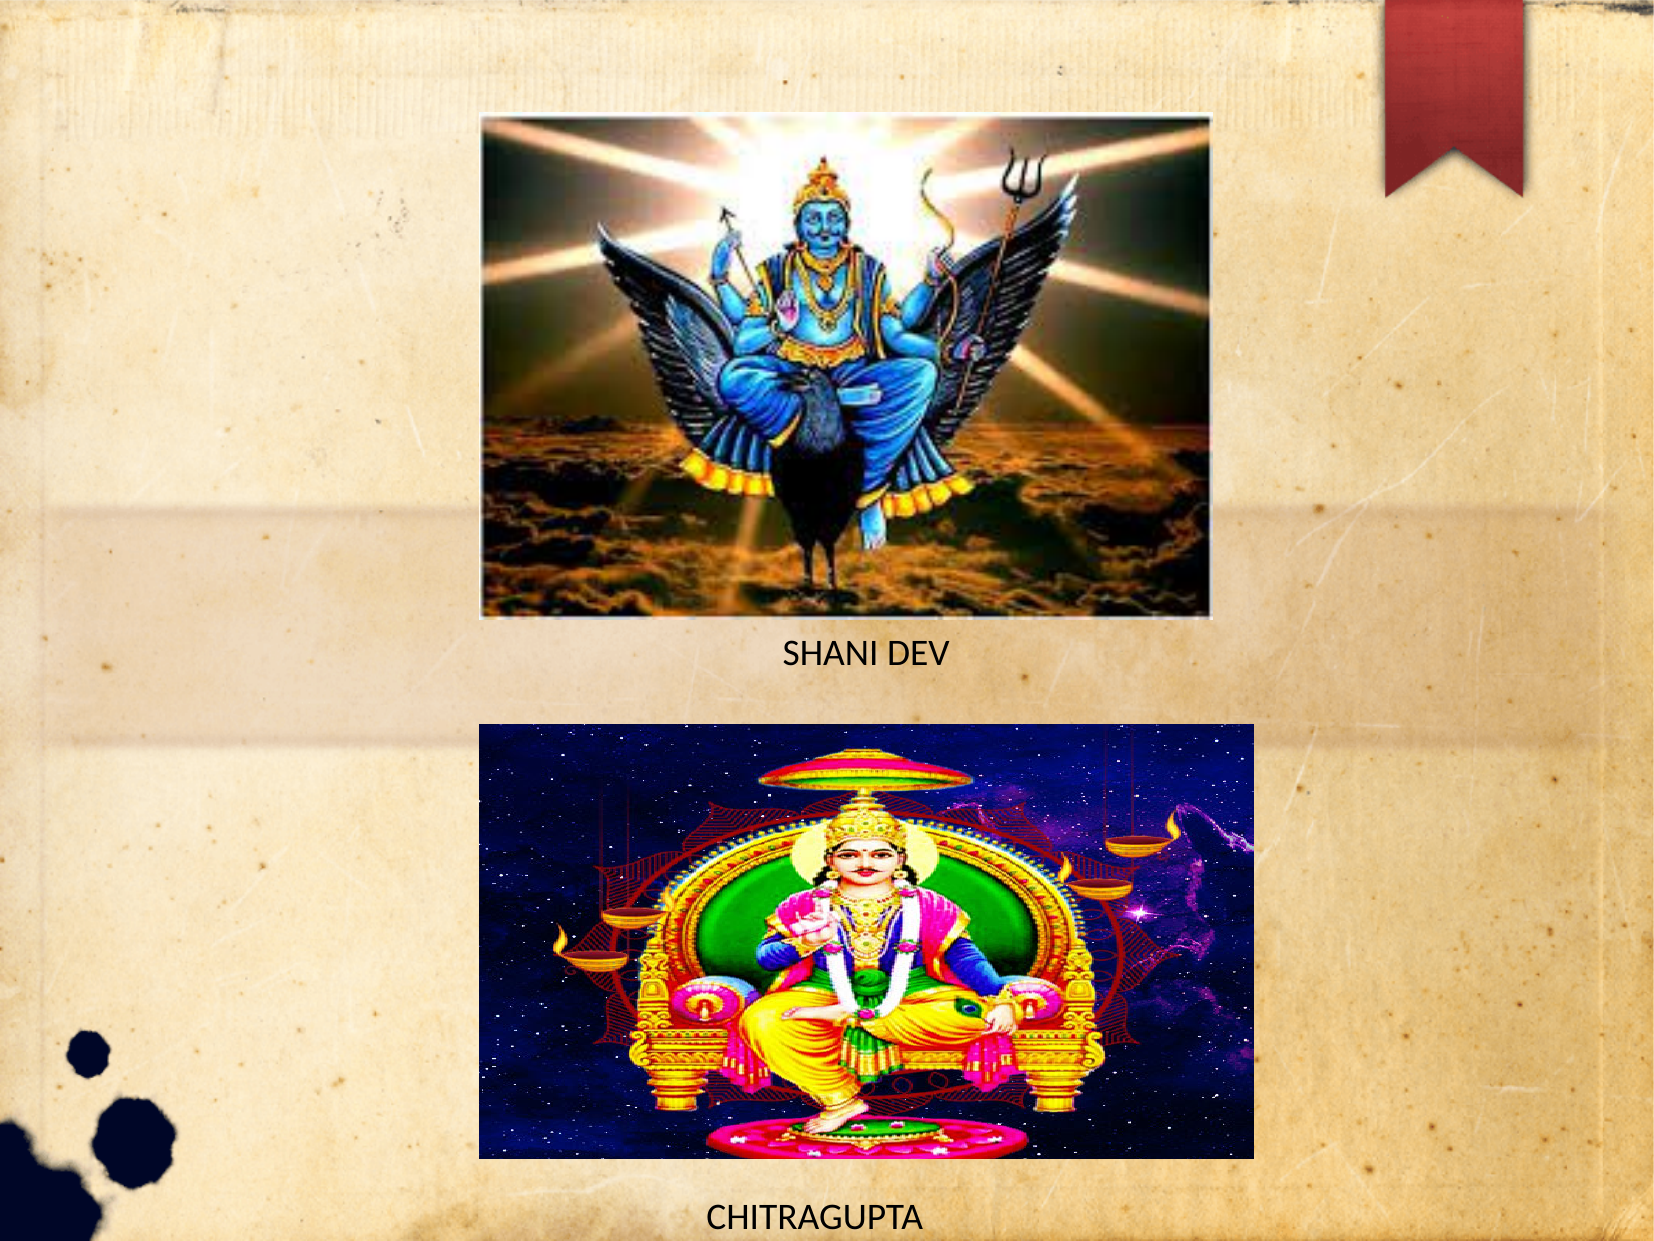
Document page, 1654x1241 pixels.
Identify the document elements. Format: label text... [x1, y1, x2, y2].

text_box SHANI DEV [767, 620, 1333, 681]
text_box CHITRAGUPTA [691, 1184, 1051, 1241]
picture [479, 112, 1213, 621]
picture [479, 724, 1254, 1159]
